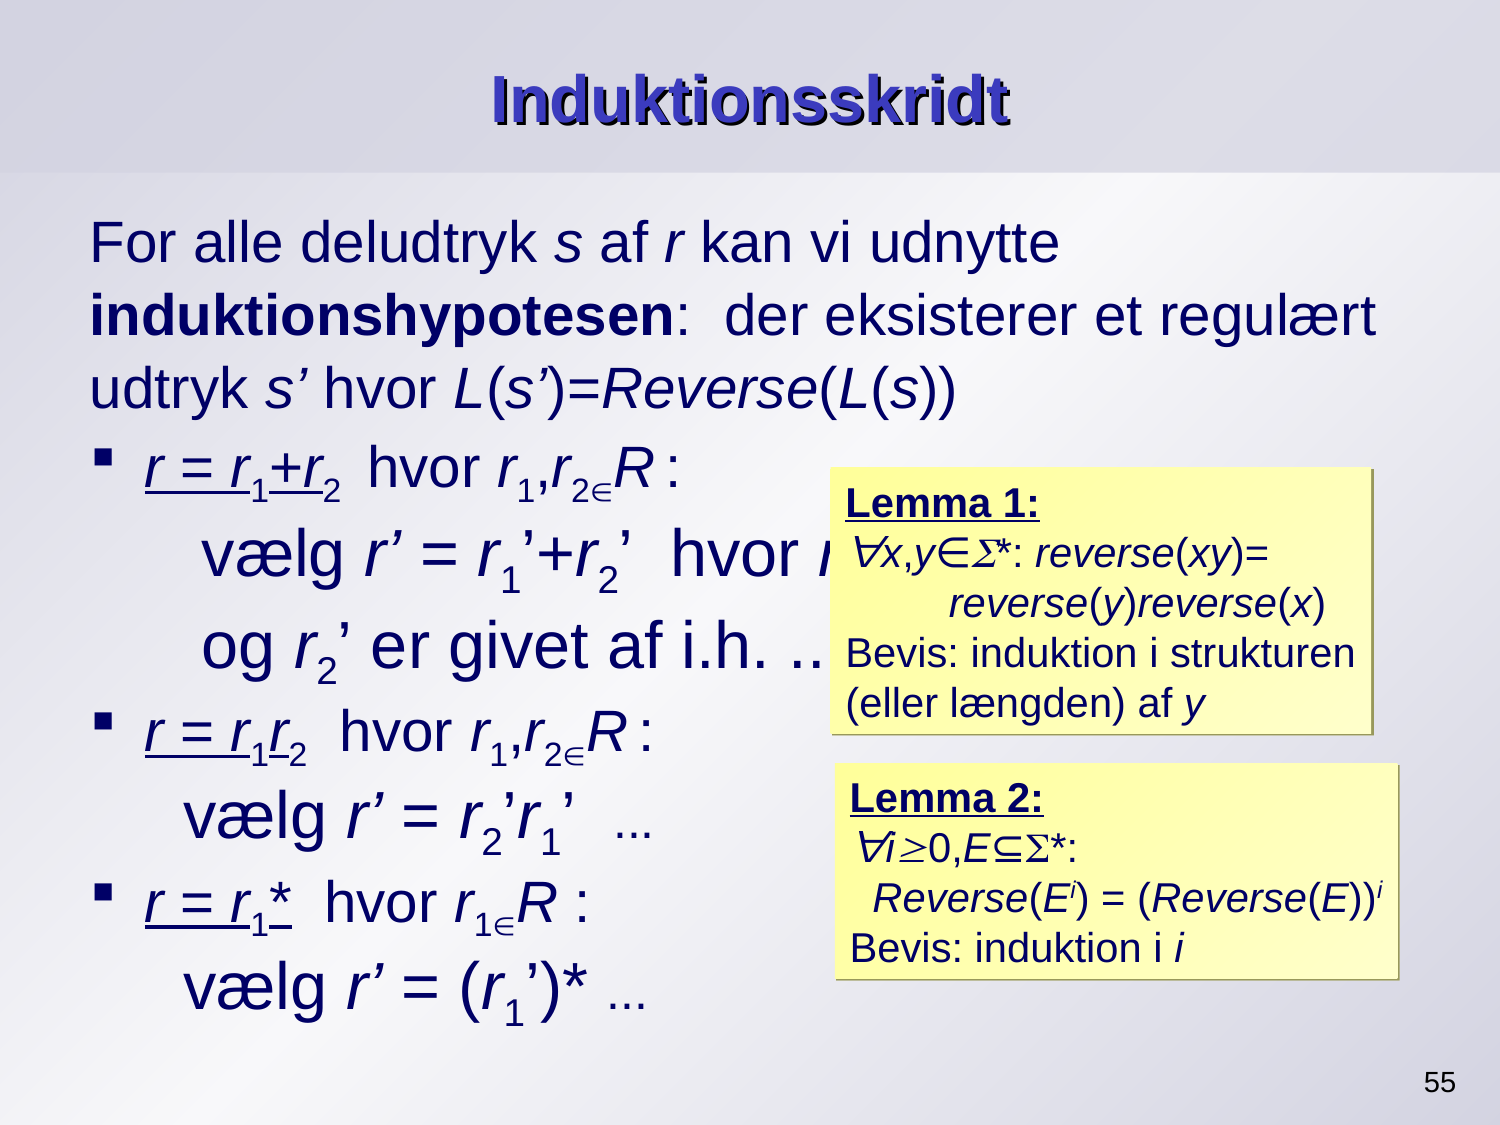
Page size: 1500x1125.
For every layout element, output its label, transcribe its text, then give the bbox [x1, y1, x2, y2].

list For alle deludtryk s af r kan vi udnytte induktionshypotesen: der eksisterer et regulært udtryk s’ hvor L(s’)=Reverse(L(s)) r = r1+r2 hvor r1,r2∈R : vælg r’ = r1’+r2’ hvor r1’ og r2’ er givet af i.h. ... r = r1r2 hvor r1,r2∈R : vælg r’ = r2’r1’ ... r = r1* hvor r1∈R : vælg r’ = (r1’)* ... [74, 208, 1459, 1119]
text_box Lemma 1: ∀x,y∈Σ*: reverse(xy)= reverse(y)reverse(x) Bevis: induktion i strukturen (eller længden) af y [830, 467, 1372, 734]
text_box Lemma 2: ∀i≥0,E⊆Σ*: Reverse(Ei) = (Reverse(E))i Bevis: induktion i i [834, 763, 1398, 979]
title Induktionsskridt [75, 24, 1426, 174]
